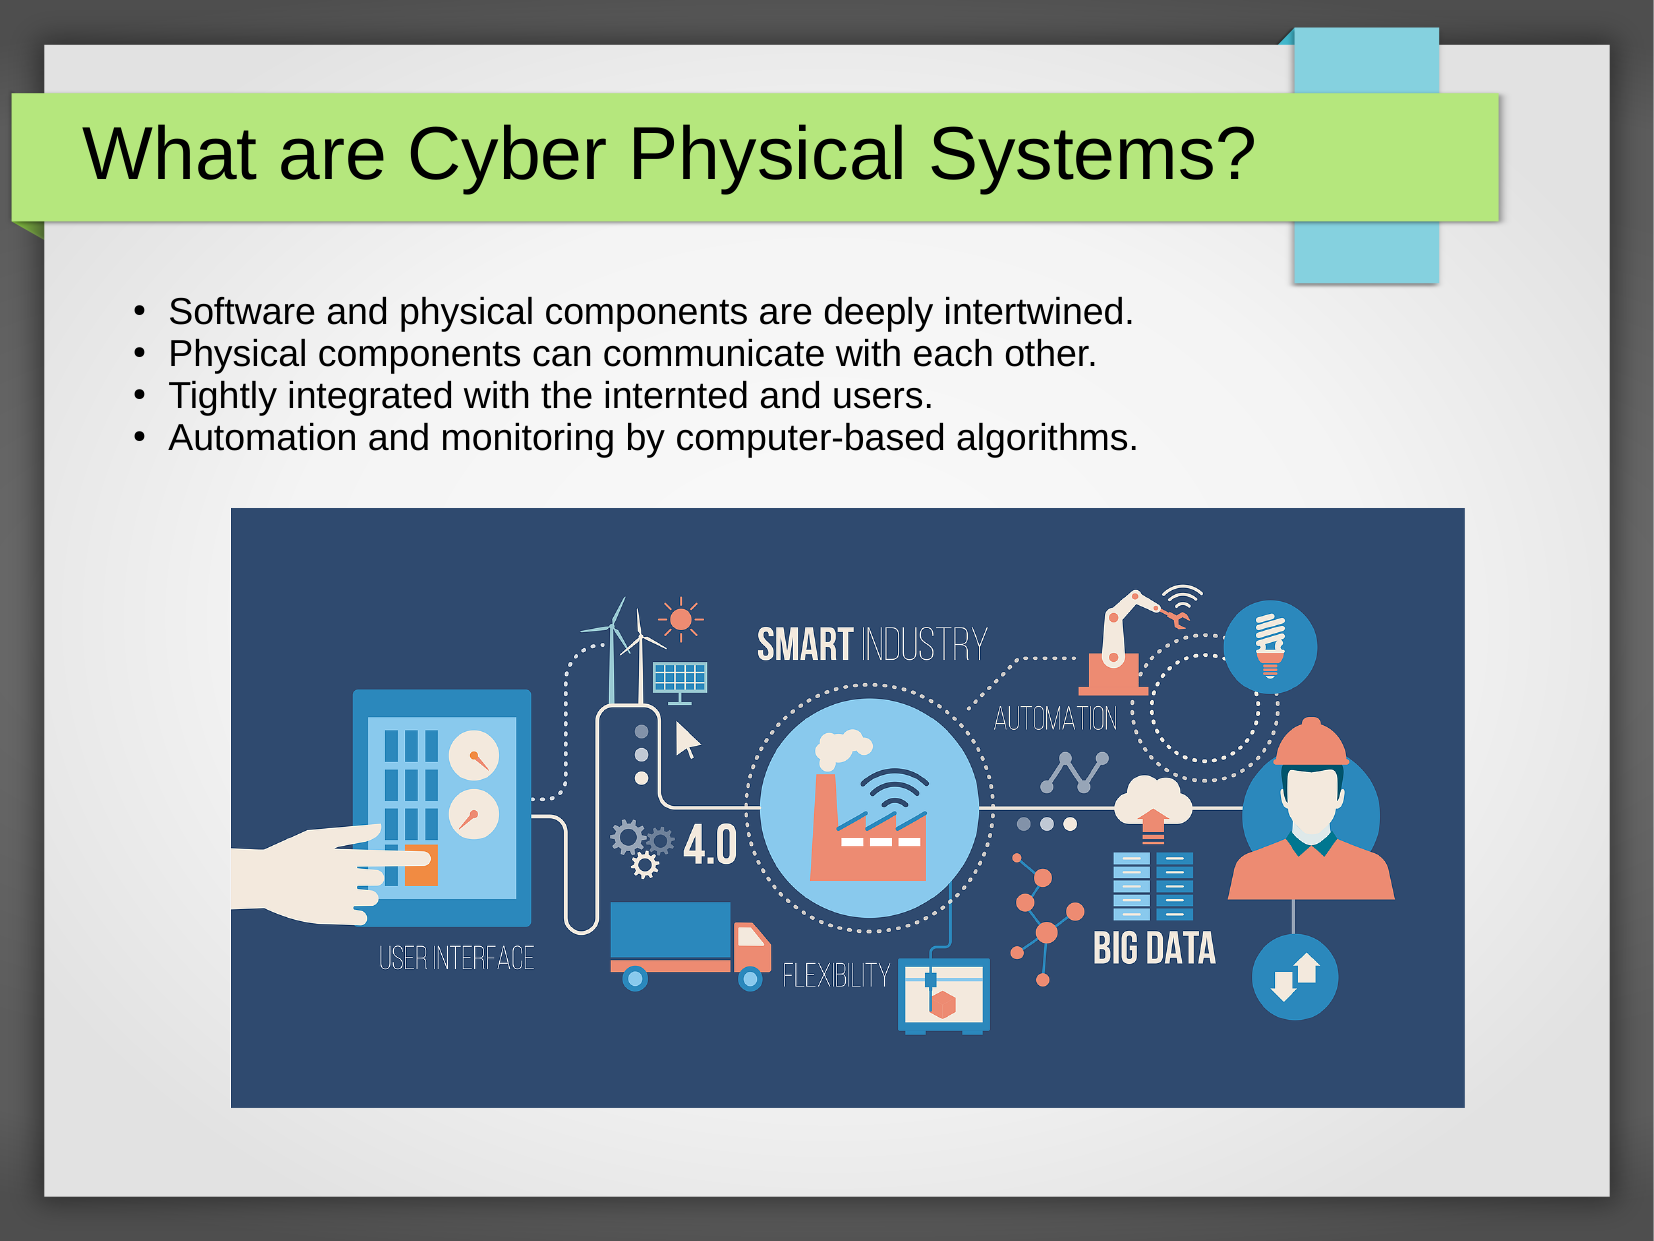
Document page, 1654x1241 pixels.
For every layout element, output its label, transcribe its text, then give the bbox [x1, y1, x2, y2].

picture [0, 0, 1654, 1241]
title What are Cyber Physical Systems? [82, 94, 1264, 213]
text_box Software and physical components are deeply intertwined. Physical components can communicate with each other. Tightly integrated with the internted and users. Automation and monitoring by computer-based algorithms. [118, 283, 1560, 509]
